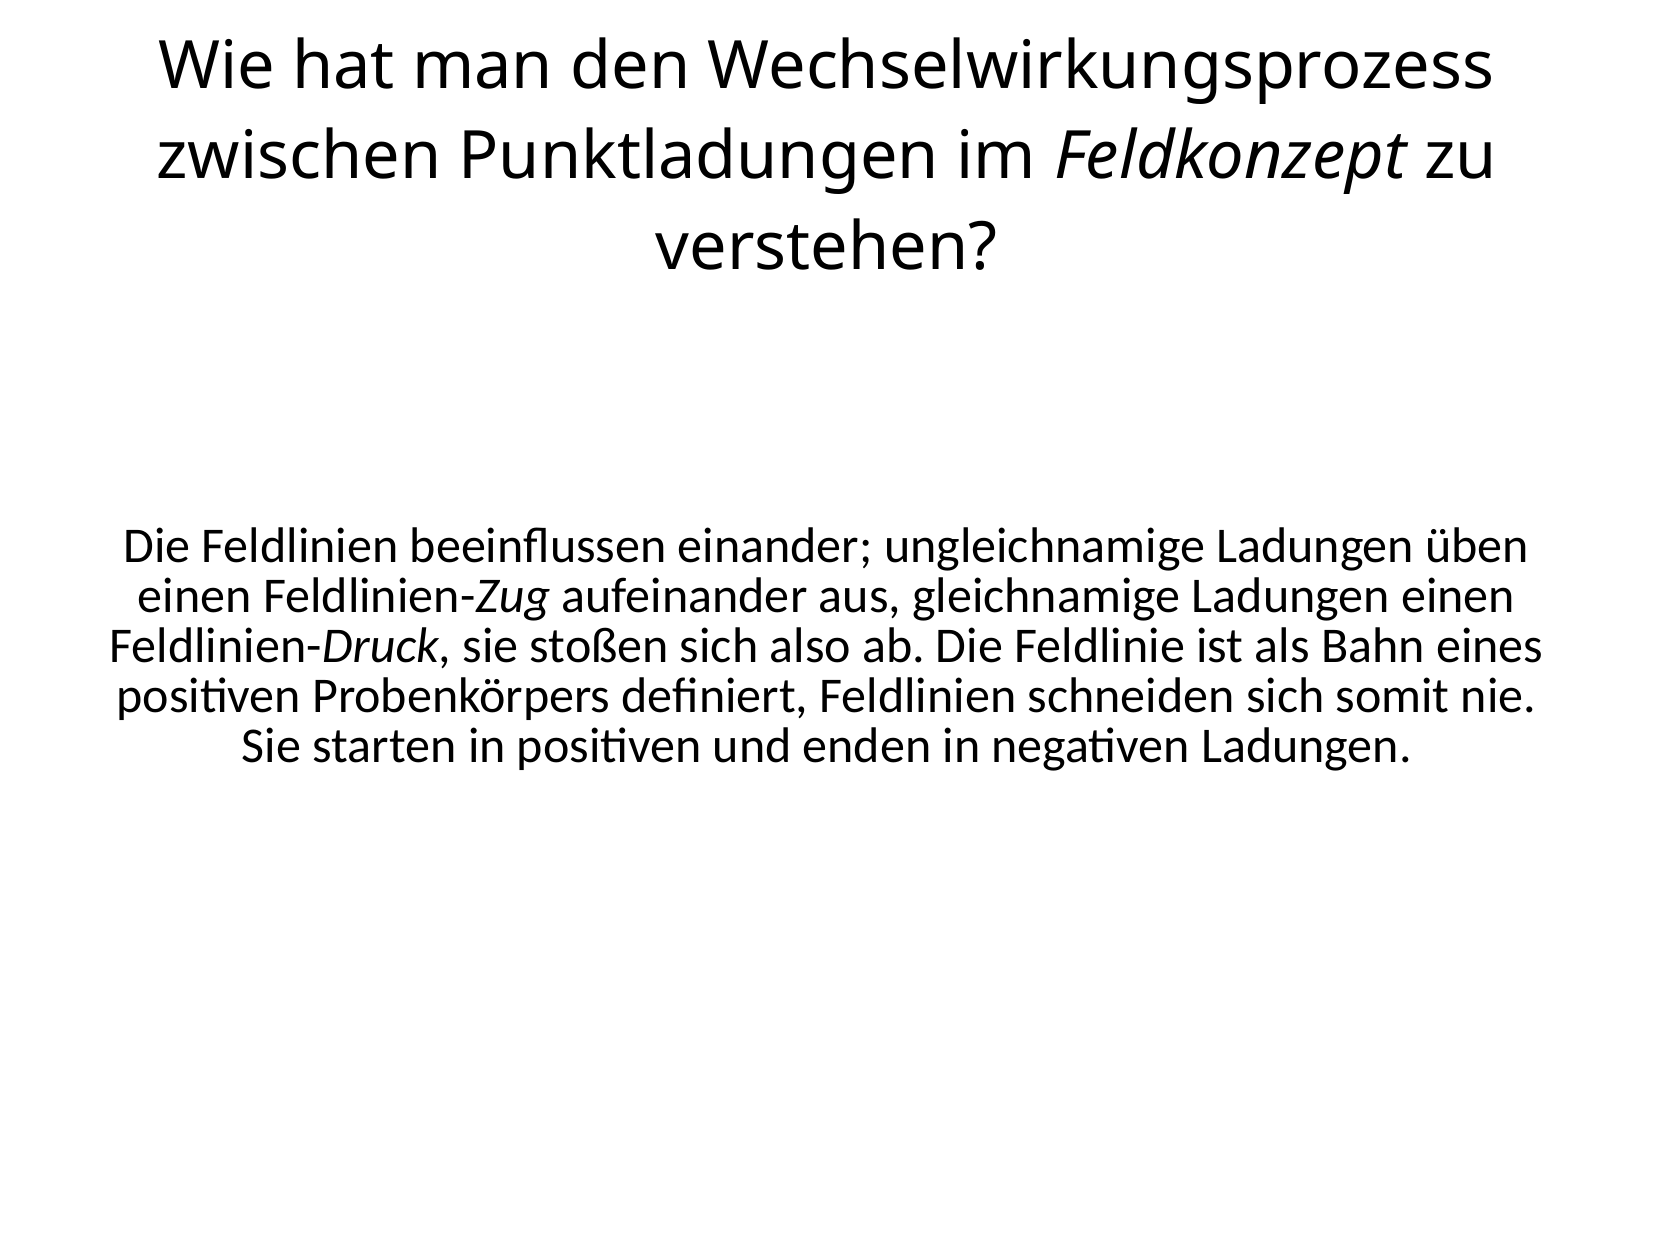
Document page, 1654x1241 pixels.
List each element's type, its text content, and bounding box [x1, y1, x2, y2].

subtitle Die Feldlinien beeinflussen einander; ungleichnamige Ladungen üben einen Feldlinien-Zug aufeinander aus, gleichnamige Ladungen einen Feldlinien-Druck, sie stoßen sich also ab. Die Feldlinie ist als Bahn eines positiven Probenkörpers definiert, Feldlinien schneiden sich somit nie. Sie starten in positiven und enden in negativen Ladungen. [82, 290, 1571, 1010]
title Wie hat man den Wechselwirkungsprozess zwischen Punktladungen im Feldkonzept zu verstehen? [82, 19, 1571, 287]
